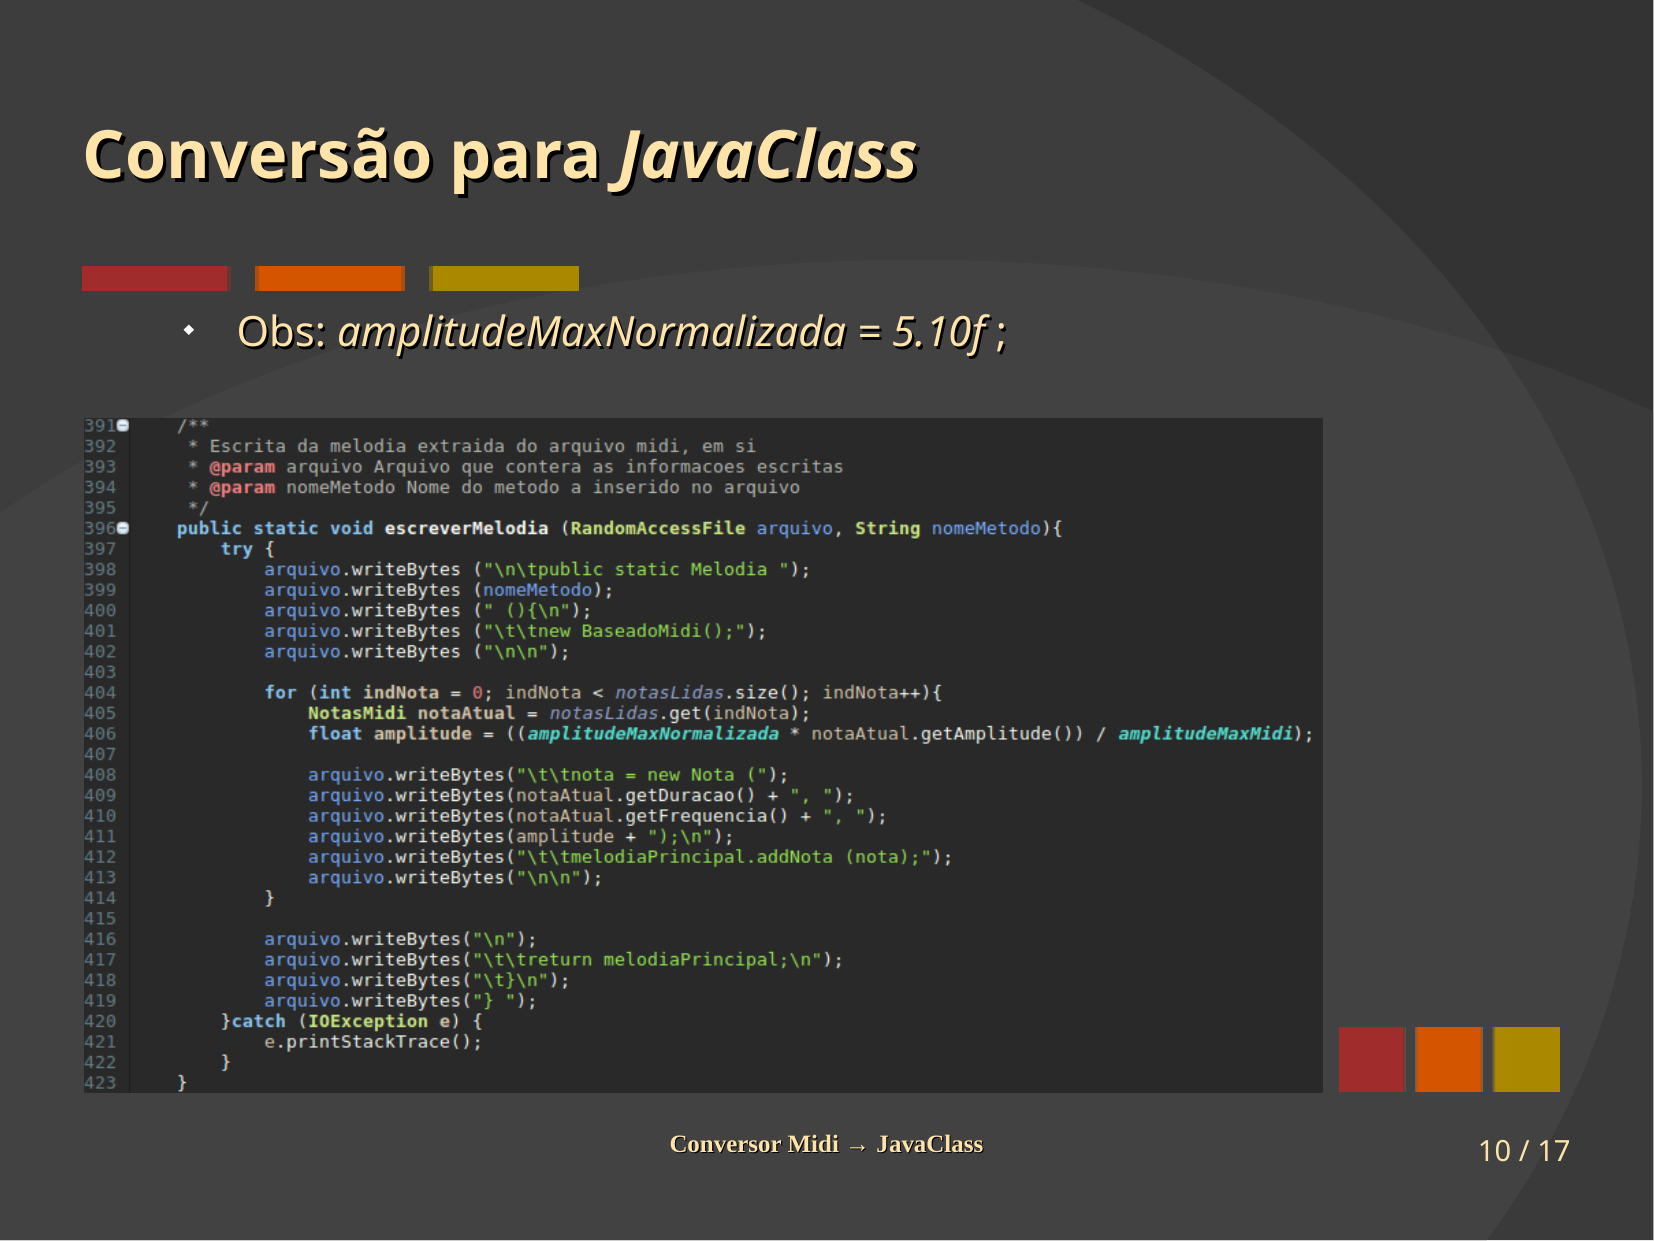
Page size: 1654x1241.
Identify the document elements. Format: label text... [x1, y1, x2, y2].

picture [1339, 1027, 1560, 1092]
picture [82, 266, 579, 291]
picture [84, 418, 1323, 1093]
title Conversão para JavaClass [82, 49, 1571, 257]
list Obs: amplitudeMaxNormalizada = 5.10f ; [165, 302, 1488, 1022]
